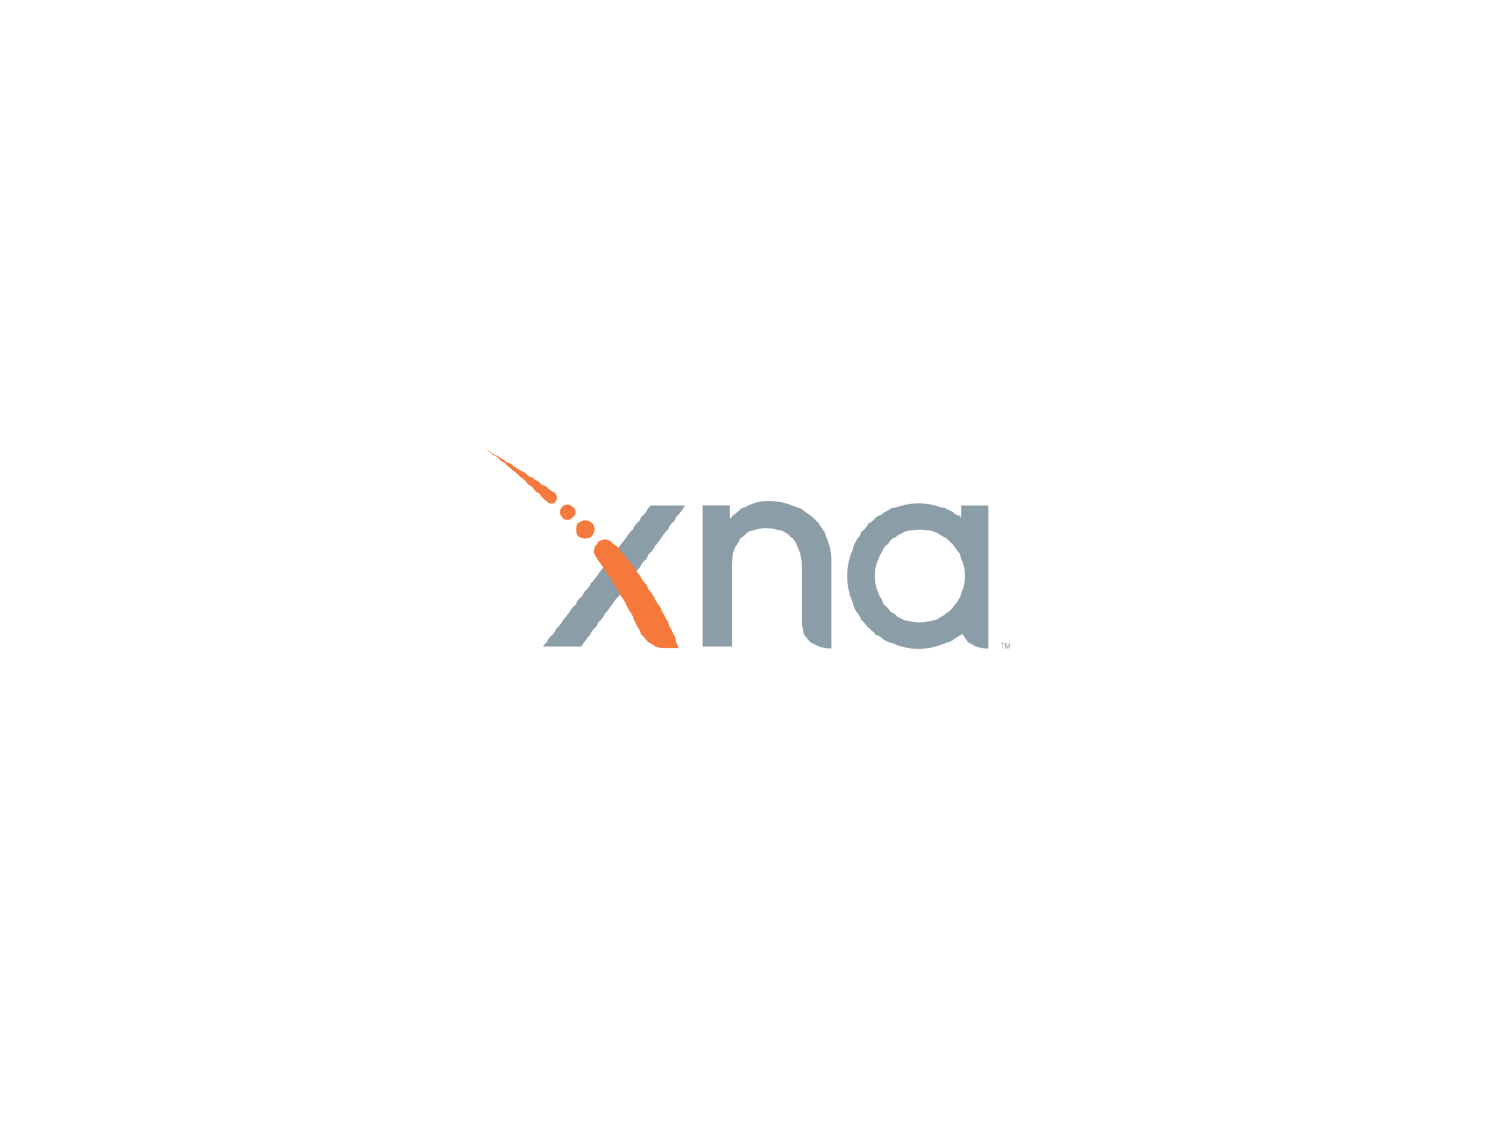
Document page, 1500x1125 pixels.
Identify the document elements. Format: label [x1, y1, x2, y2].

picture [484, 448, 1010, 650]
